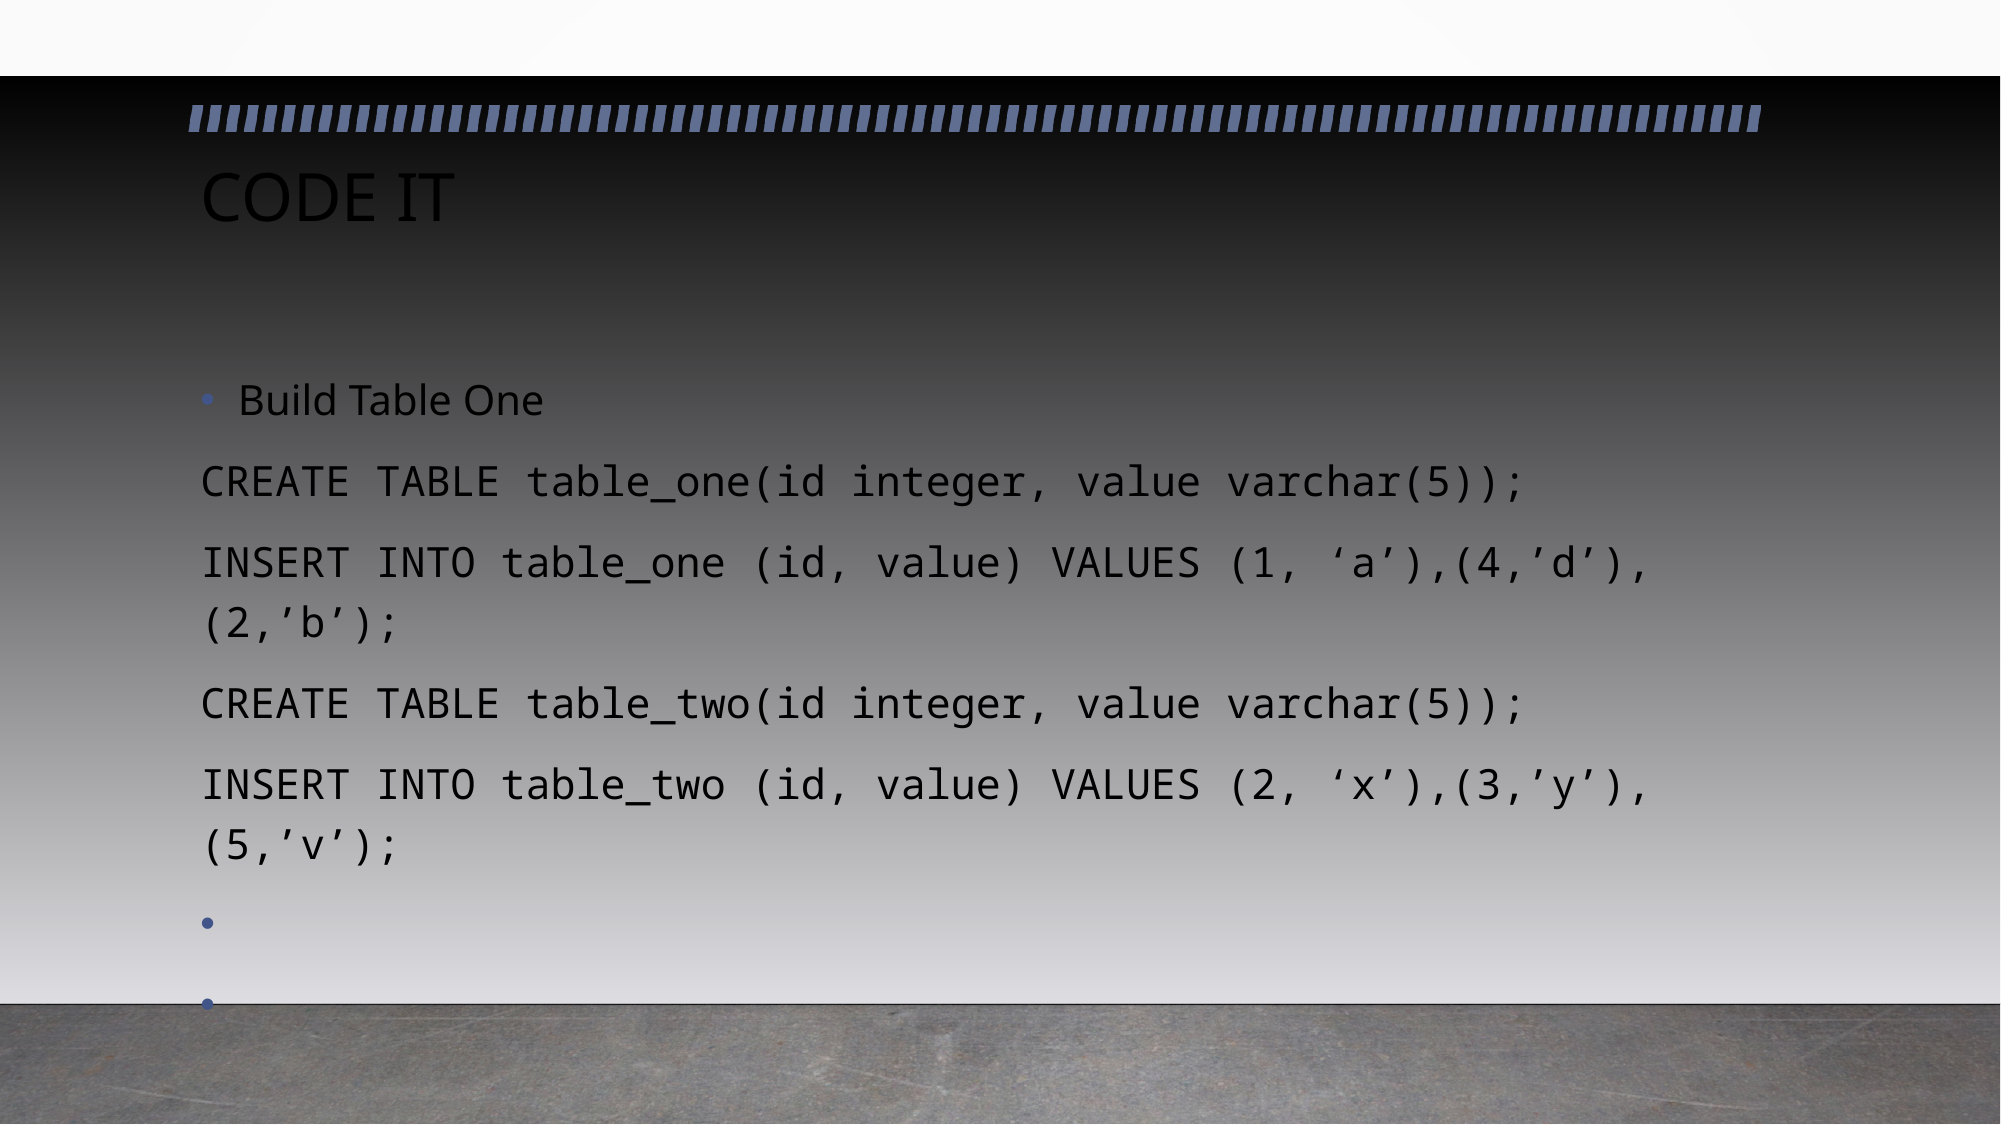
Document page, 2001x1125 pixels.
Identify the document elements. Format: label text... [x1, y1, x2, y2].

list Build Table One CREATE TABLE table_one(id integer, value varchar(5)); INSERT INTO table_one (id, value) VALUES (1, ‘a’),(4,’d’),(2,’b’); CREATE TABLE table_two(id integer, value varchar(5)); INSERT INTO table_two (id, value) VALUES (2, ‘x’),(3,’y’),(5,’v’); [185, 356, 1761, 897]
title CODE IT [185, 156, 1761, 329]
